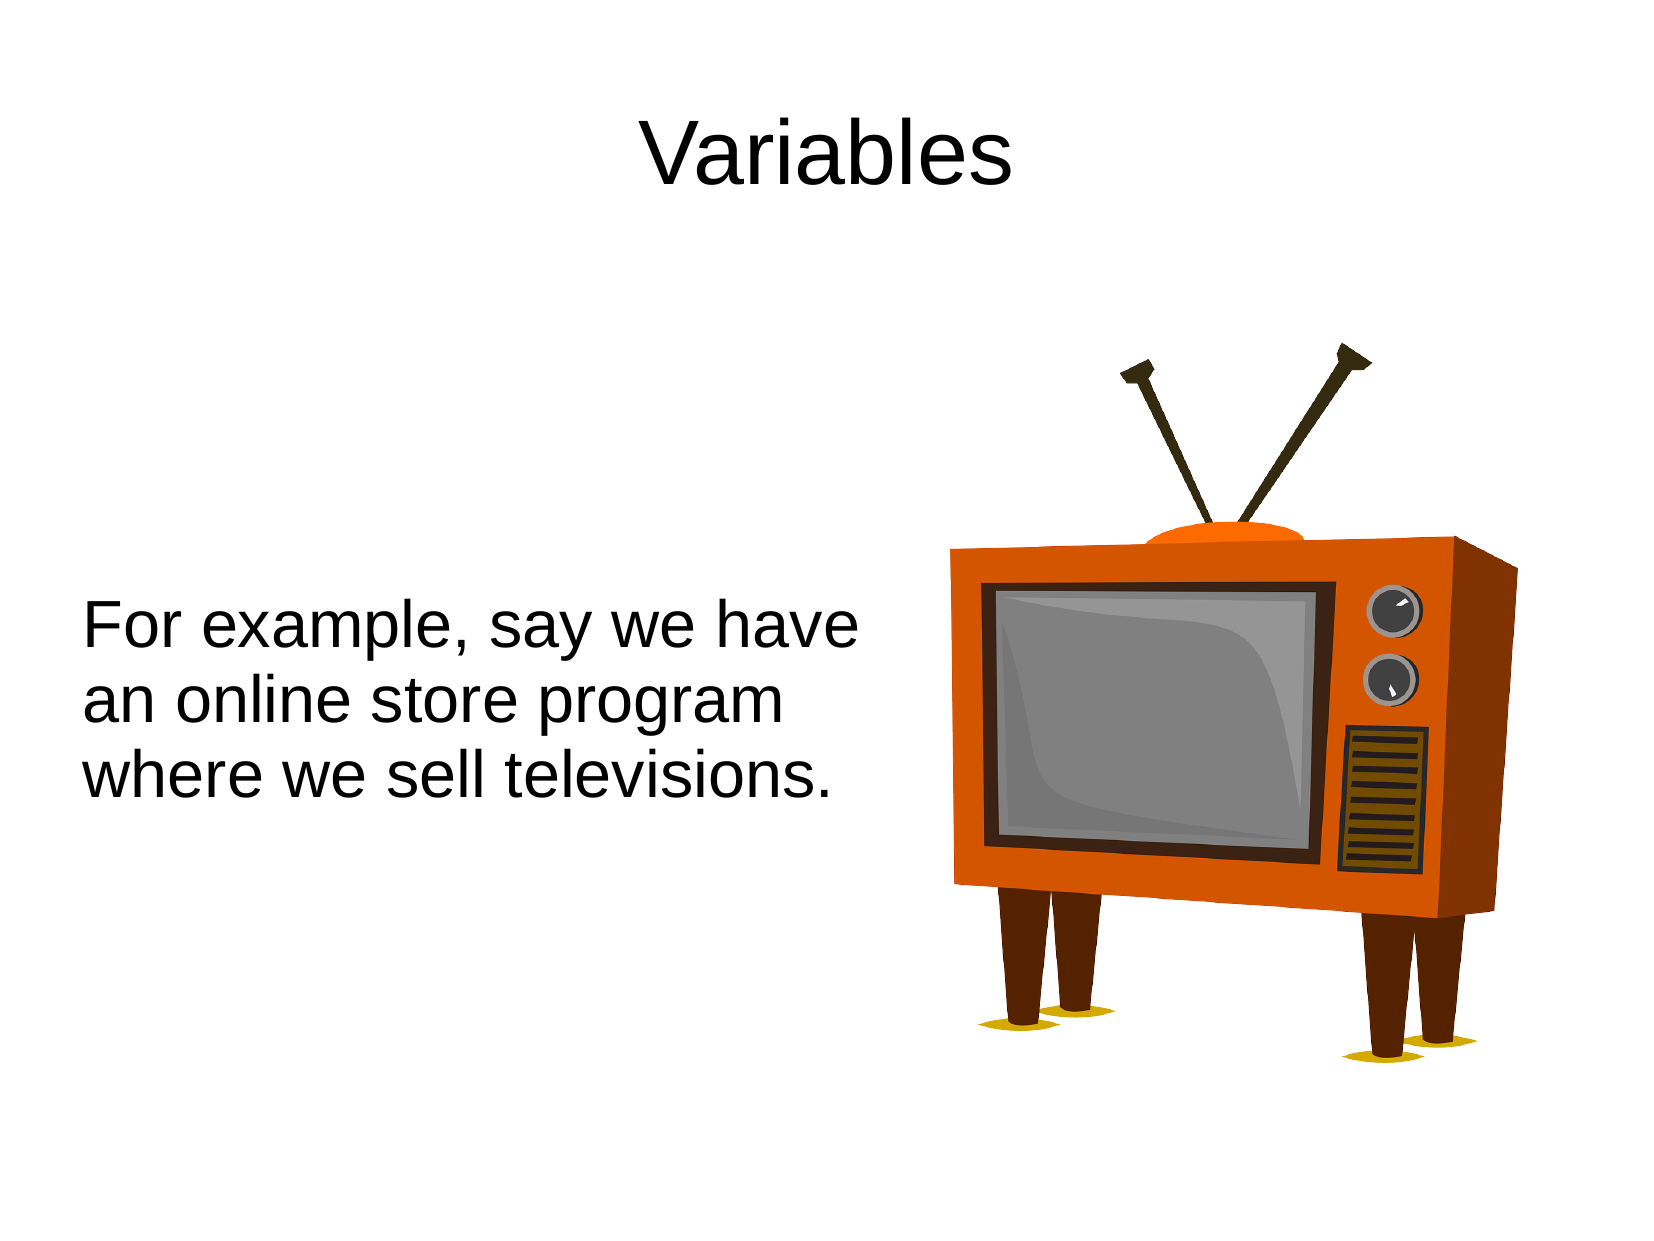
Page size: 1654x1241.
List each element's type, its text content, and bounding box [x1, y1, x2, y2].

picture [950, 342, 1518, 1063]
title Variables [82, 49, 1571, 257]
subtitle For example, say we have an online store program where we sell televisions. [82, 290, 1571, 1109]
